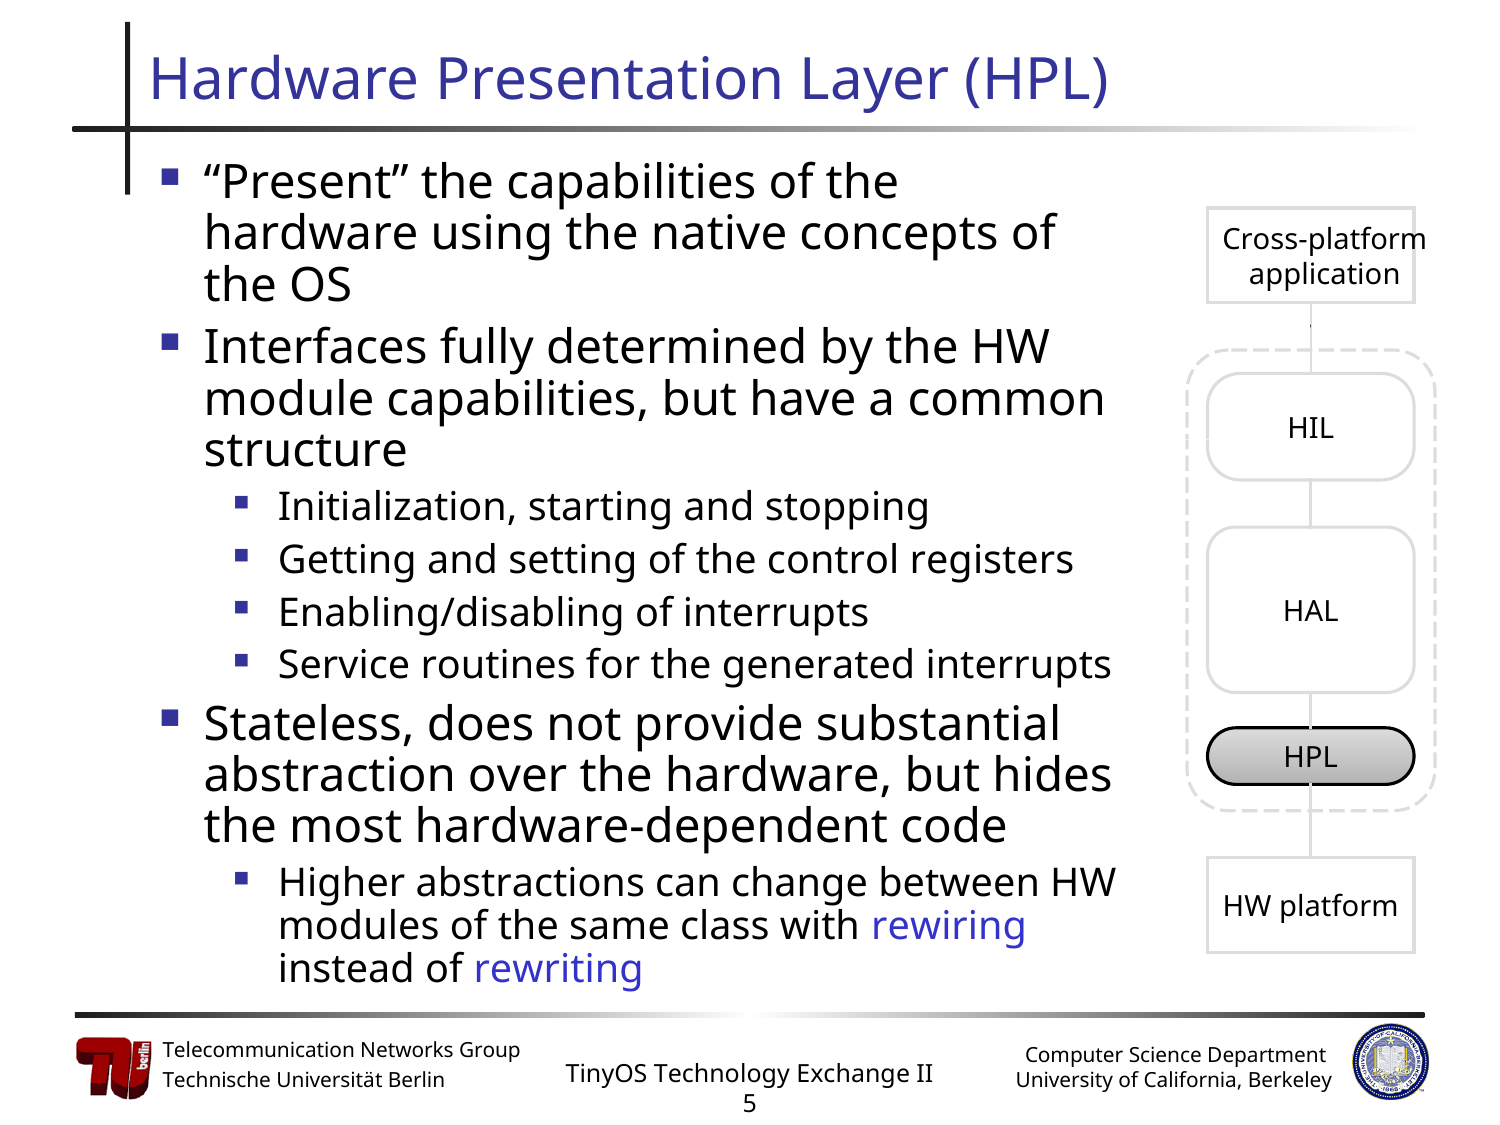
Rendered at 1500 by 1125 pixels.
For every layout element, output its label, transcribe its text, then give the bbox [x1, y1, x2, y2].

text_box HPL [1207, 727, 1415, 785]
text_box Cross-platform application [1207, 207, 1415, 303]
text_box HAL [1207, 527, 1415, 693]
text_box HW platform [1207, 857, 1415, 953]
text_box HIL [1207, 373, 1415, 480]
list “Present” the capabilities of the hardware using the native concepts of the OS Interfaces fully determined by the HW module capabilities, but have a common structure Initialization, starting and stopping Getting and setting of the control registers Enabling/disabling of interrupts Service routines for the generated interrupts Stateless, does not provide substantial abstraction over the hardware, but hides the most hardware-dependent code Higher abstractions can change between HW modules of the same class with rewiring instead of rewriting [144, 149, 1140, 1002]
picture [75, 1036, 152, 1100]
title Hardware Presentation Layer (HPL) [134, 24, 1468, 119]
picture [1352, 1023, 1429, 1100]
